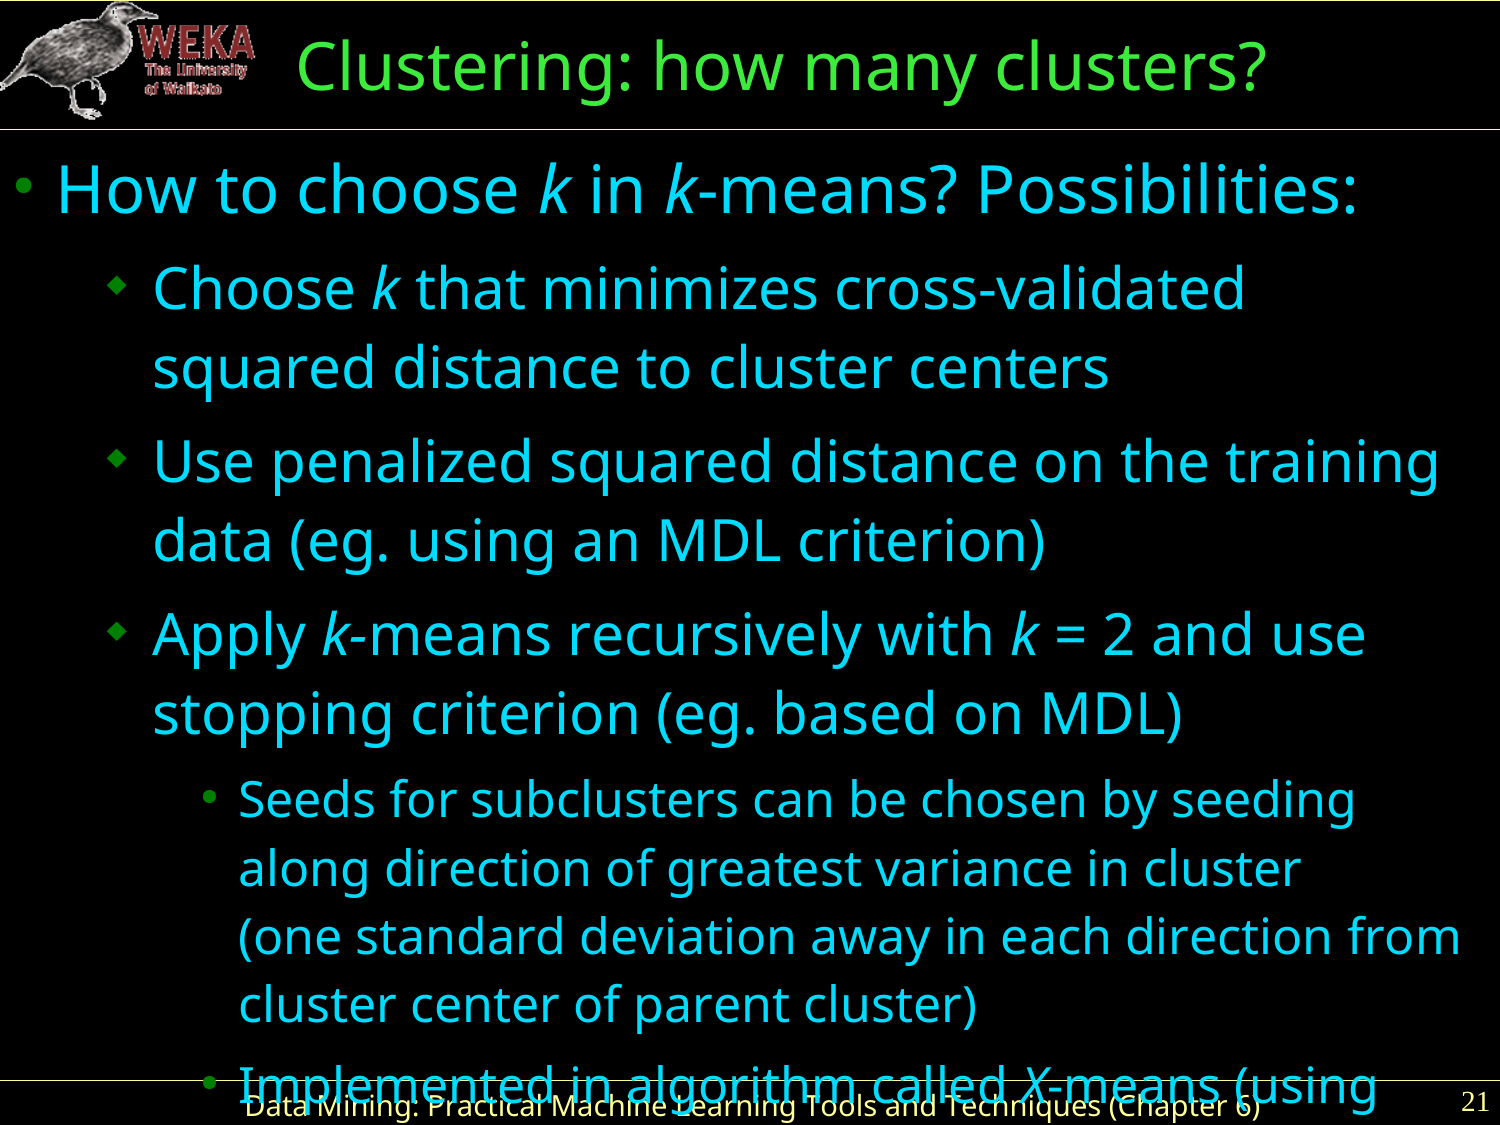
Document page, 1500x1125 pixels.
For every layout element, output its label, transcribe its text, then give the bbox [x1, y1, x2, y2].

picture [0, 1, 266, 129]
list How to choose k in k-means? Possibilities: Choose k that minimizes cross-validated squared distance to cluster centers Use penalized squared distance on the training data (eg. using an MDL criterion) Apply k-means recursively with k = 2 and use stopping criterion (eg. based on MDL) Seeds for subclusters can be chosen by seeding along direction of greatest variance in cluster (one standard deviation away in each direction from cluster center of parent cluster) Implemented in algorithm called X-means (using Bayesian Information Criterion instead of MDL) [13, 141, 1479, 1082]
title Clustering: how many clusters? [295, 0, 1486, 159]
